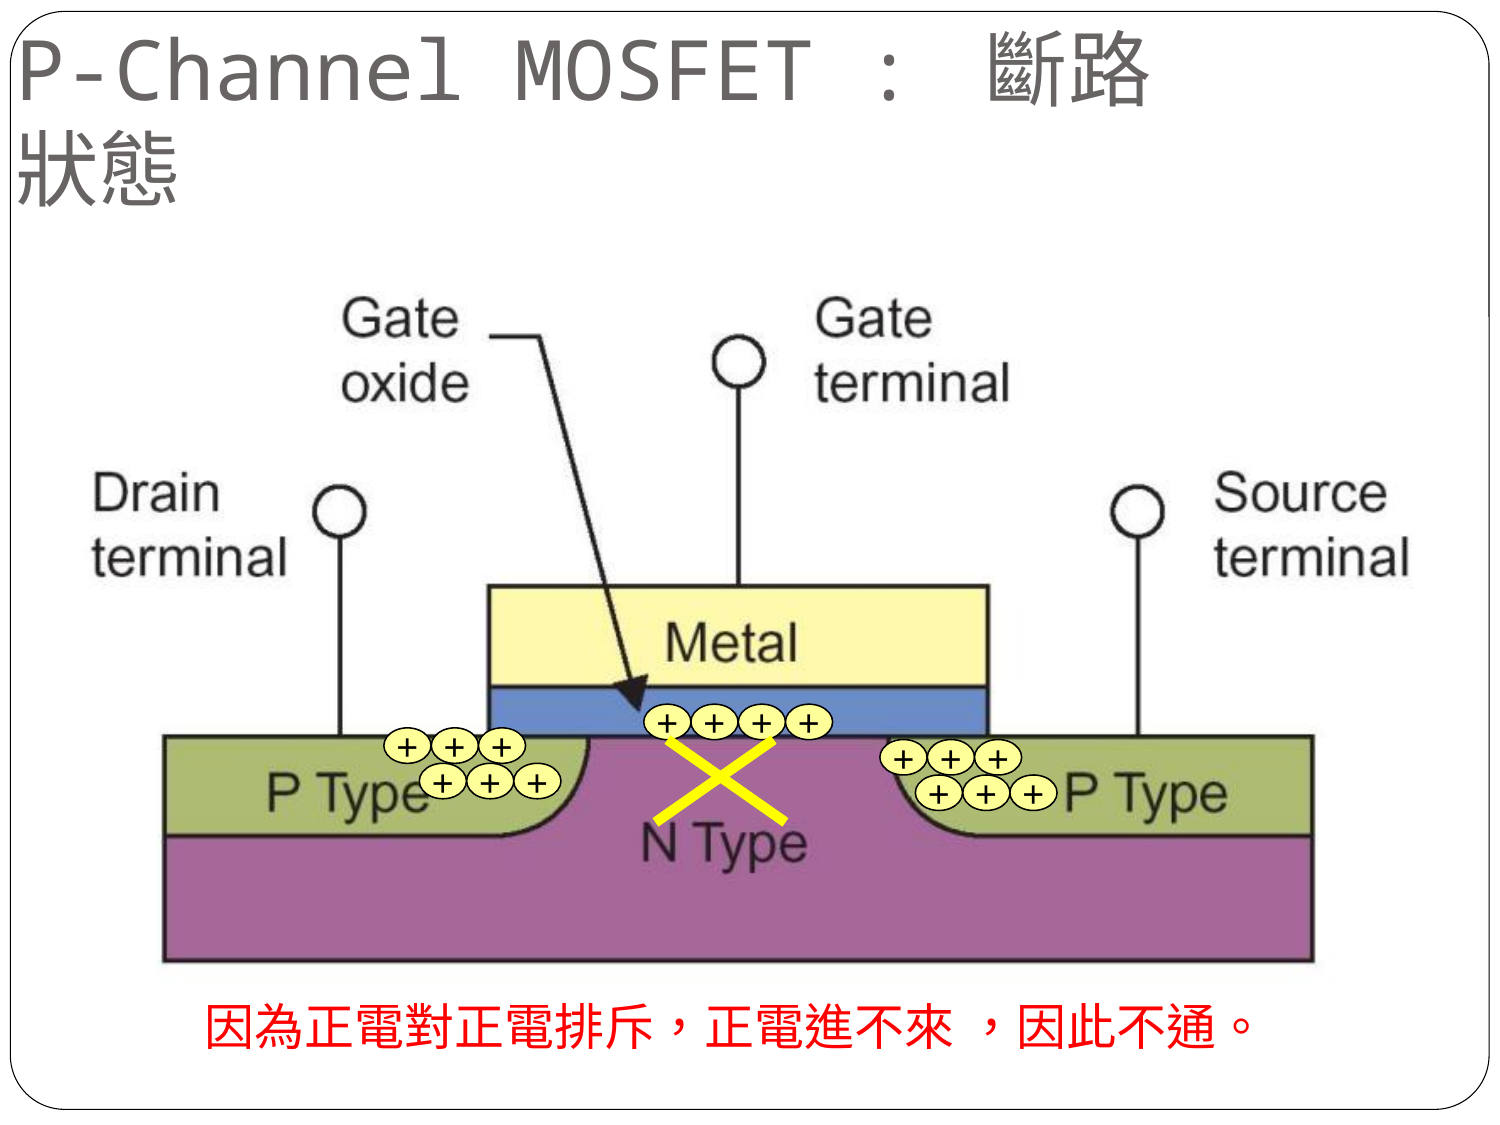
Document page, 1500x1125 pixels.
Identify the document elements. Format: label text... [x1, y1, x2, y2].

text_box + [915, 774, 963, 811]
text_box + [431, 727, 478, 764]
text_box + [383, 727, 431, 764]
text_box + [879, 739, 927, 775]
text_box + [738, 704, 785, 740]
text_box [76, 278, 1427, 990]
text_box + [643, 704, 691, 740]
text_box + [1009, 774, 1058, 811]
text_box + [974, 739, 1022, 775]
text_box + [691, 704, 738, 740]
text_box + [466, 763, 514, 799]
text_box + [478, 727, 526, 764]
text_box + [785, 704, 833, 740]
text_box + [927, 739, 974, 775]
text_box + [513, 763, 561, 799]
title P-Channel MOSFET : 斷路狀態 [0, 20, 1238, 233]
text_box + [419, 763, 467, 799]
text_box 因為正電對正電排斥，正電進不來 ，因此不通。 [190, 988, 1282, 1064]
text_box + [962, 774, 1010, 811]
